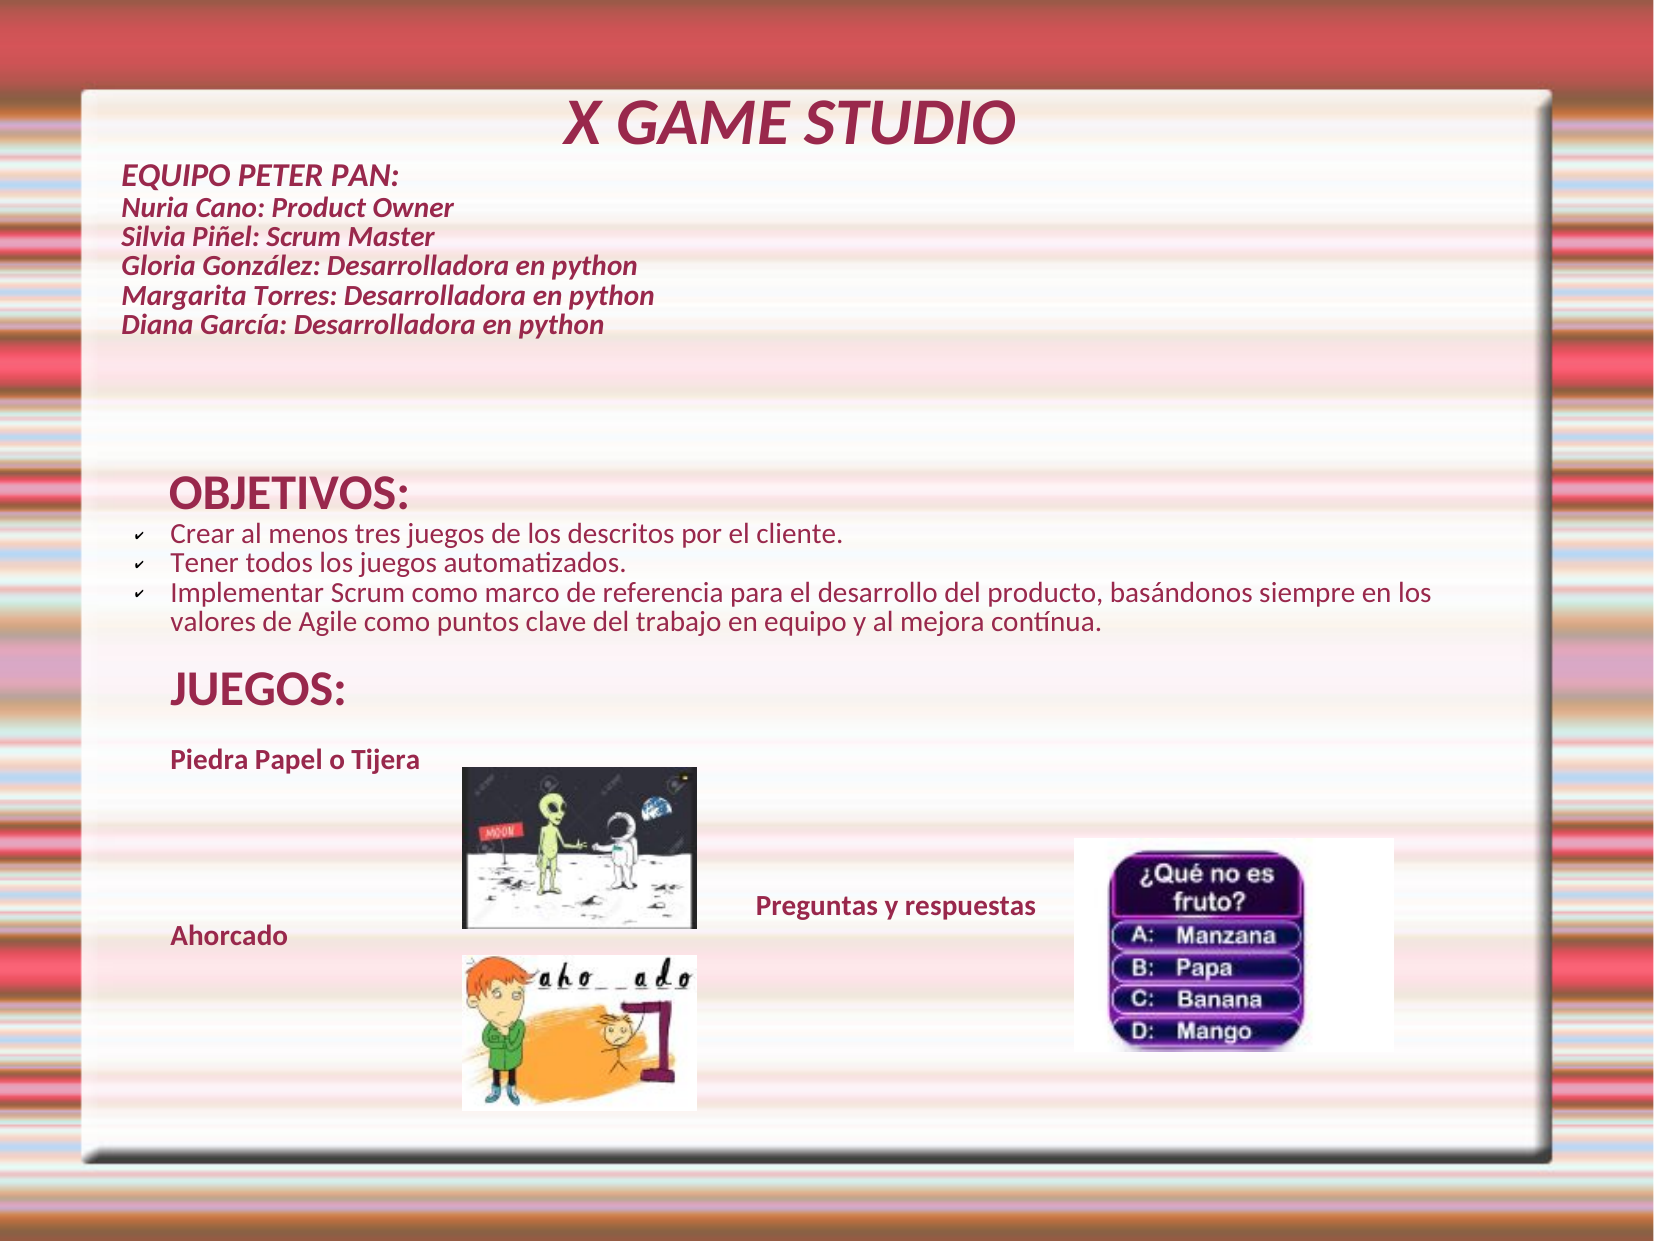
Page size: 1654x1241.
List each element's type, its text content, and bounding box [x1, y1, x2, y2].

picture [0, 0, 1654, 1241]
title X GAME STUDIO EQUIPO PETER PAN: Nuria Cano: Product Owner Silvia Piñel: Scrum Master Gloria González: Desarrolladora en python Margarita Torres: Desarrolladora en python Diana García: Desarrolladora en python [121, 68, 1534, 369]
subtitle OBJETIVOS: Crear al menos tres juegos de los descritos por el cliente. Tener todos los juegos automatizados. Implementar Scrum como marco de referencia para el desarrollo del producto, basándonos siempre en los valores de Agile como puntos clave del trabajo en equipo y al mejora contínua. JUEGOS: Piedra Papel o Tijera Preguntas y respuestas Ahorcado [134, 350, 1516, 1132]
